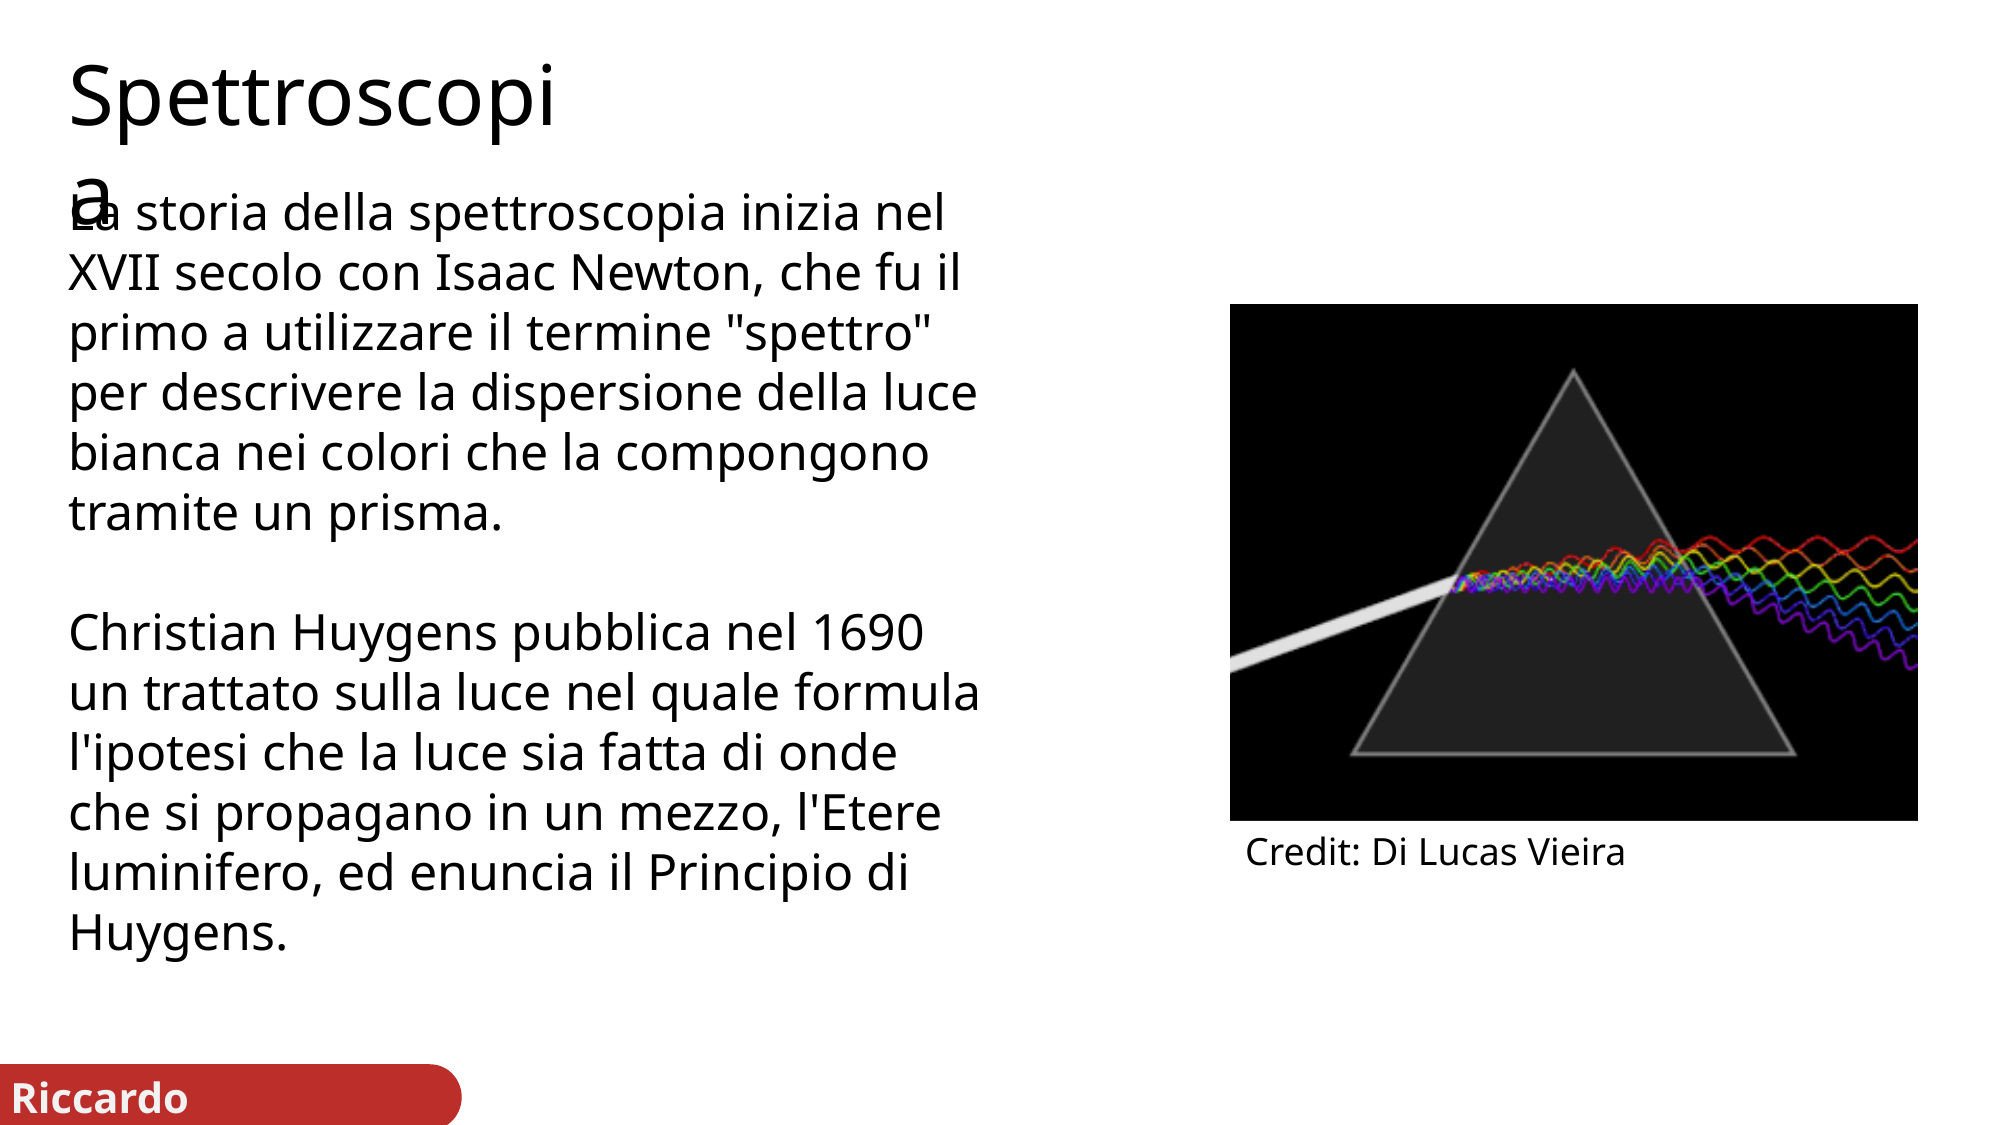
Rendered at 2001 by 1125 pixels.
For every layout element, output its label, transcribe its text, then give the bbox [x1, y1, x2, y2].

picture [1230, 304, 1918, 820]
text_box La storia della spettroscopia inizia nel XVII secolo con Isaac Newton, che fu il primo a utilizzare il termine "spettro" per descrivere la dispersione della luce bianca nei colori che la compongono tramite un prisma. Christian Huygens pubblica nel 1690 un trattato sulla luce nel quale formula l'ipotesi che la luce sia fatta di onde che si propagano in un mezzo, l'Etere luminifero, ed enuncia il Principio di Huygens. [53, 173, 1000, 916]
text_box Riccardo Peltretti [0, 1064, 368, 1125]
text_box Spettroscopia [53, 34, 597, 151]
text_box [368, 1064, 462, 1125]
text_box Credit: Di Lucas Vieira [1230, 820, 1918, 882]
